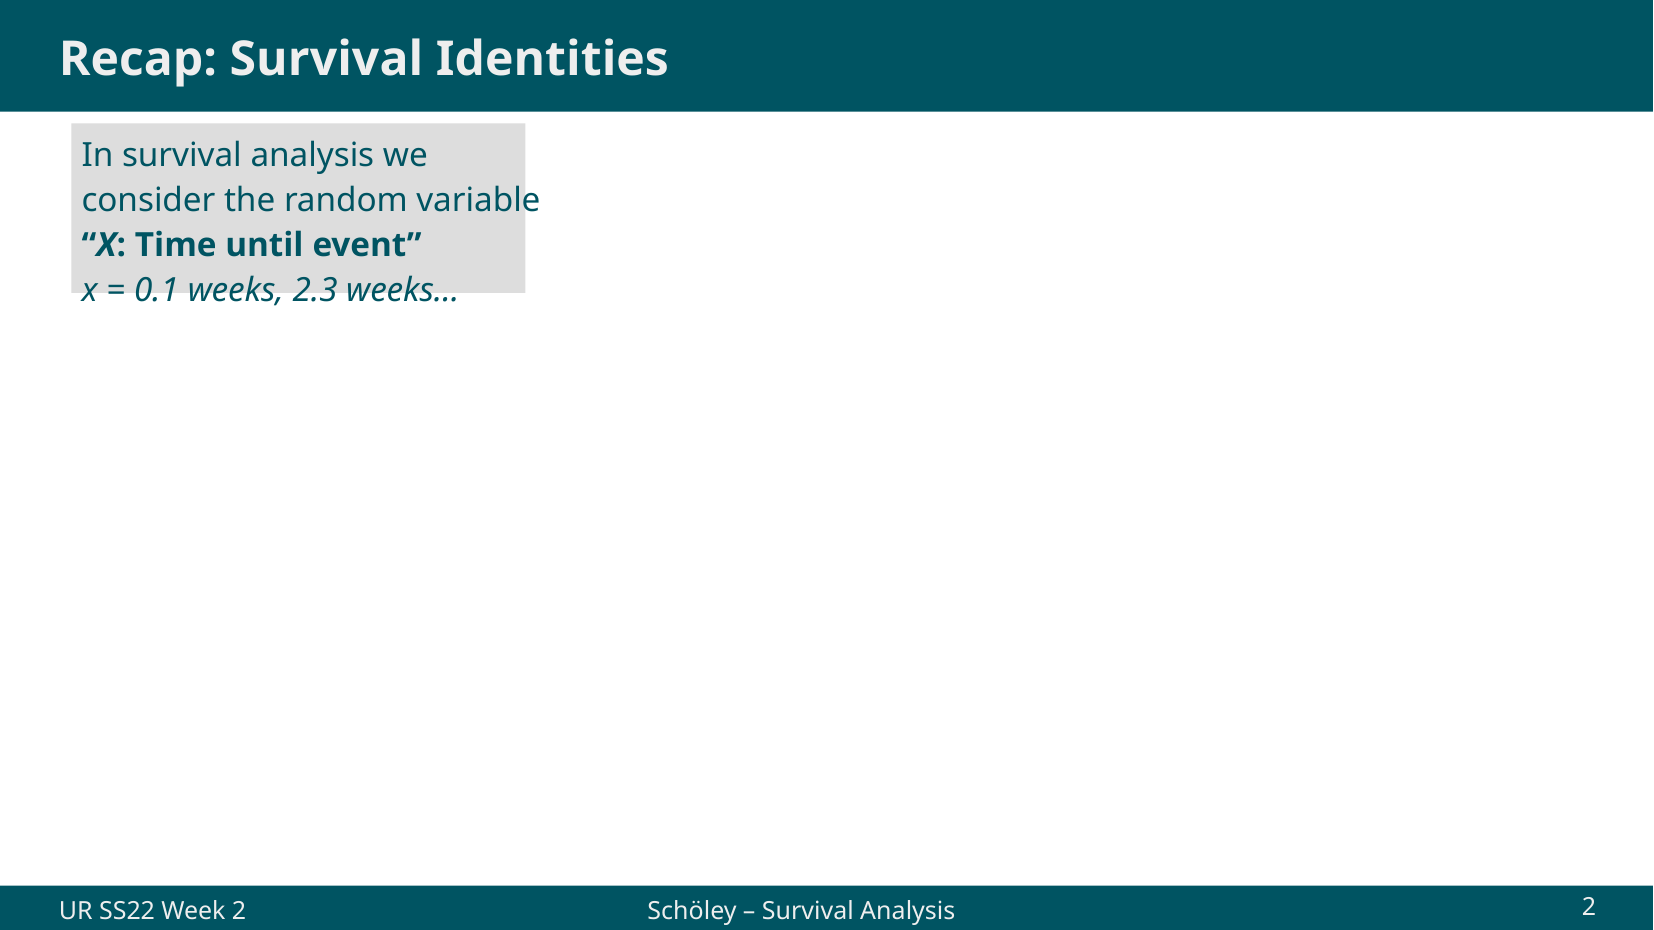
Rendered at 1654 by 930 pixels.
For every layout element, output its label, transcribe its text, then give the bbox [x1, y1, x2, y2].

title Recap: Survival Identities [58, 0, 1594, 117]
text_box In survival analysis we consider the random variable “X: Time until event” x = 0.1 weeks, 2.3 weeks… [66, 123, 526, 293]
